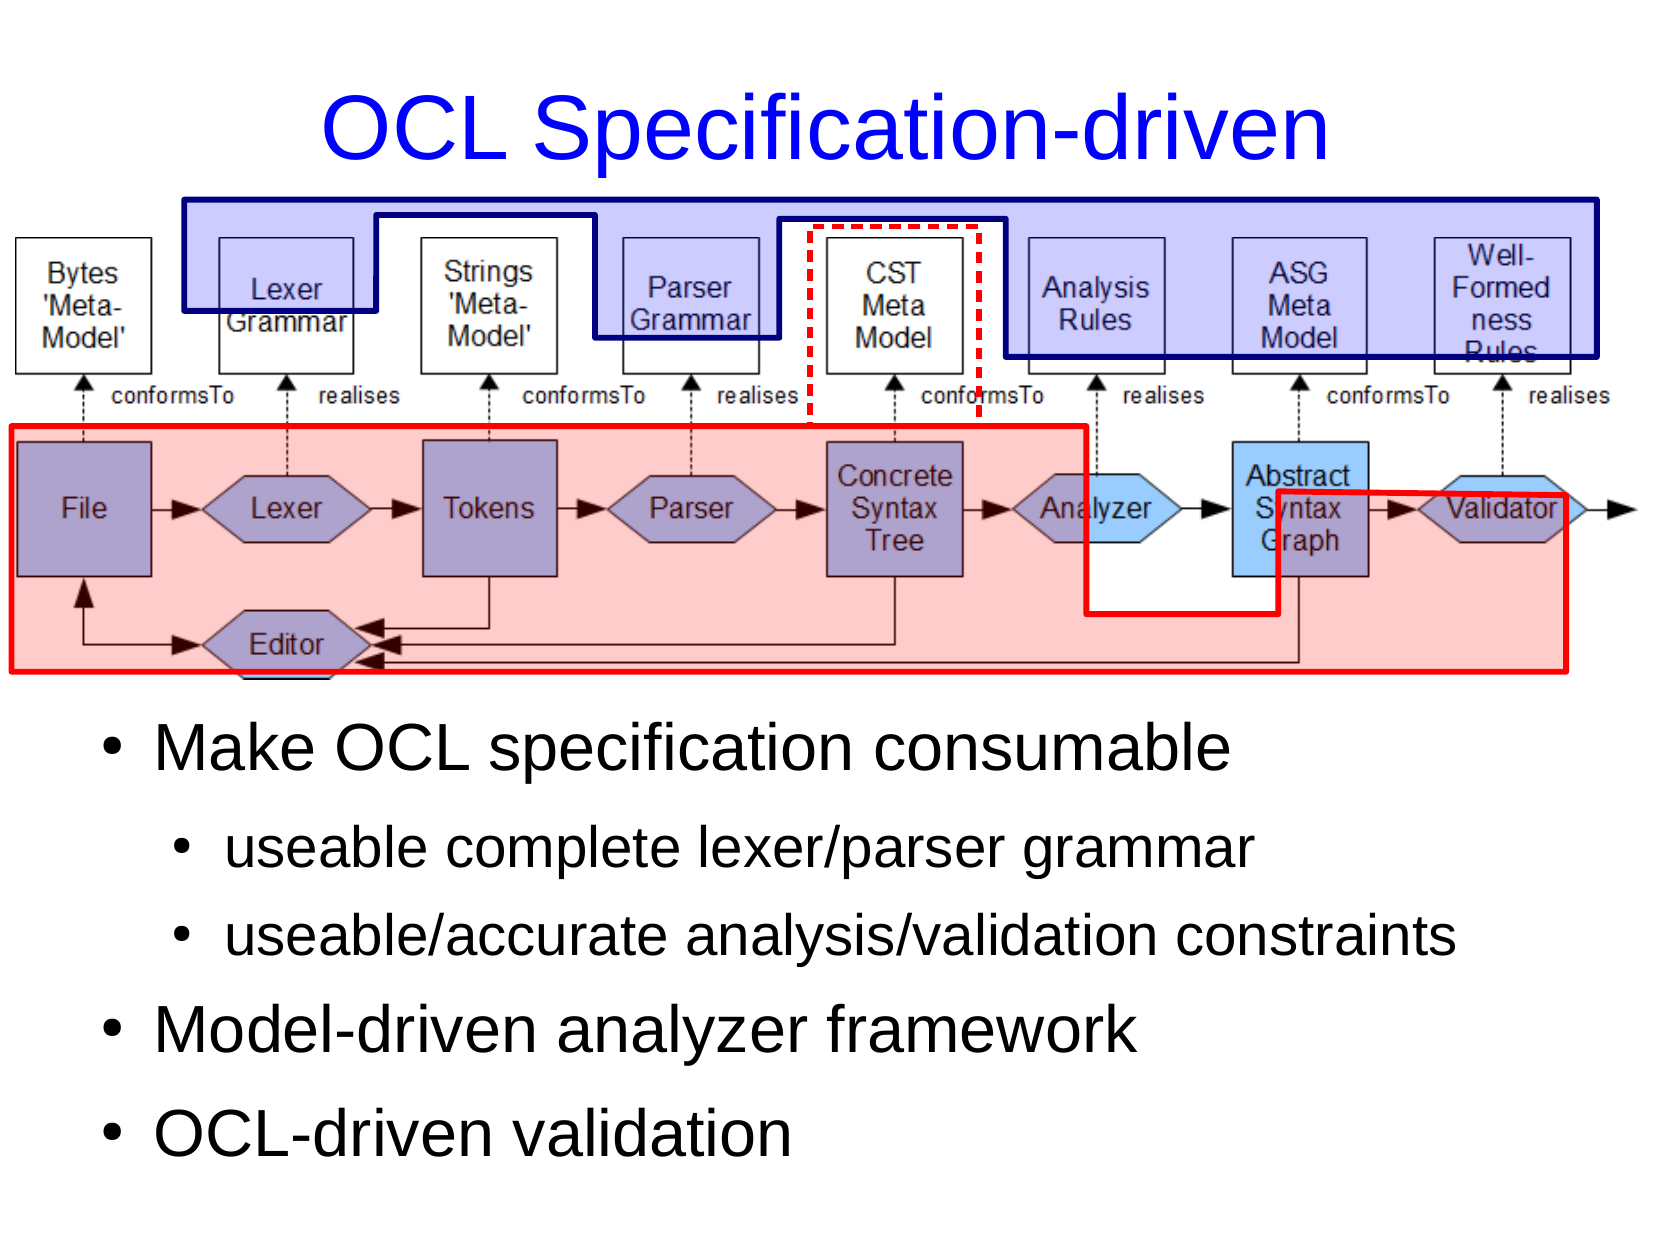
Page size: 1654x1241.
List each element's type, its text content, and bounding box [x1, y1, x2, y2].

list Make OCL specification consumable useable complete lexer/parser grammar useable/accurate analysis/validation constraints Model-driven analyzer framework OCL-driven validation [82, 710, 1571, 1241]
picture [15, 237, 809, 426]
text_box [11, 226, 1567, 672]
text_box [184, 199, 1597, 357]
picture [15, 237, 1638, 680]
title OCL Specification-driven [82, 56, 1571, 200]
